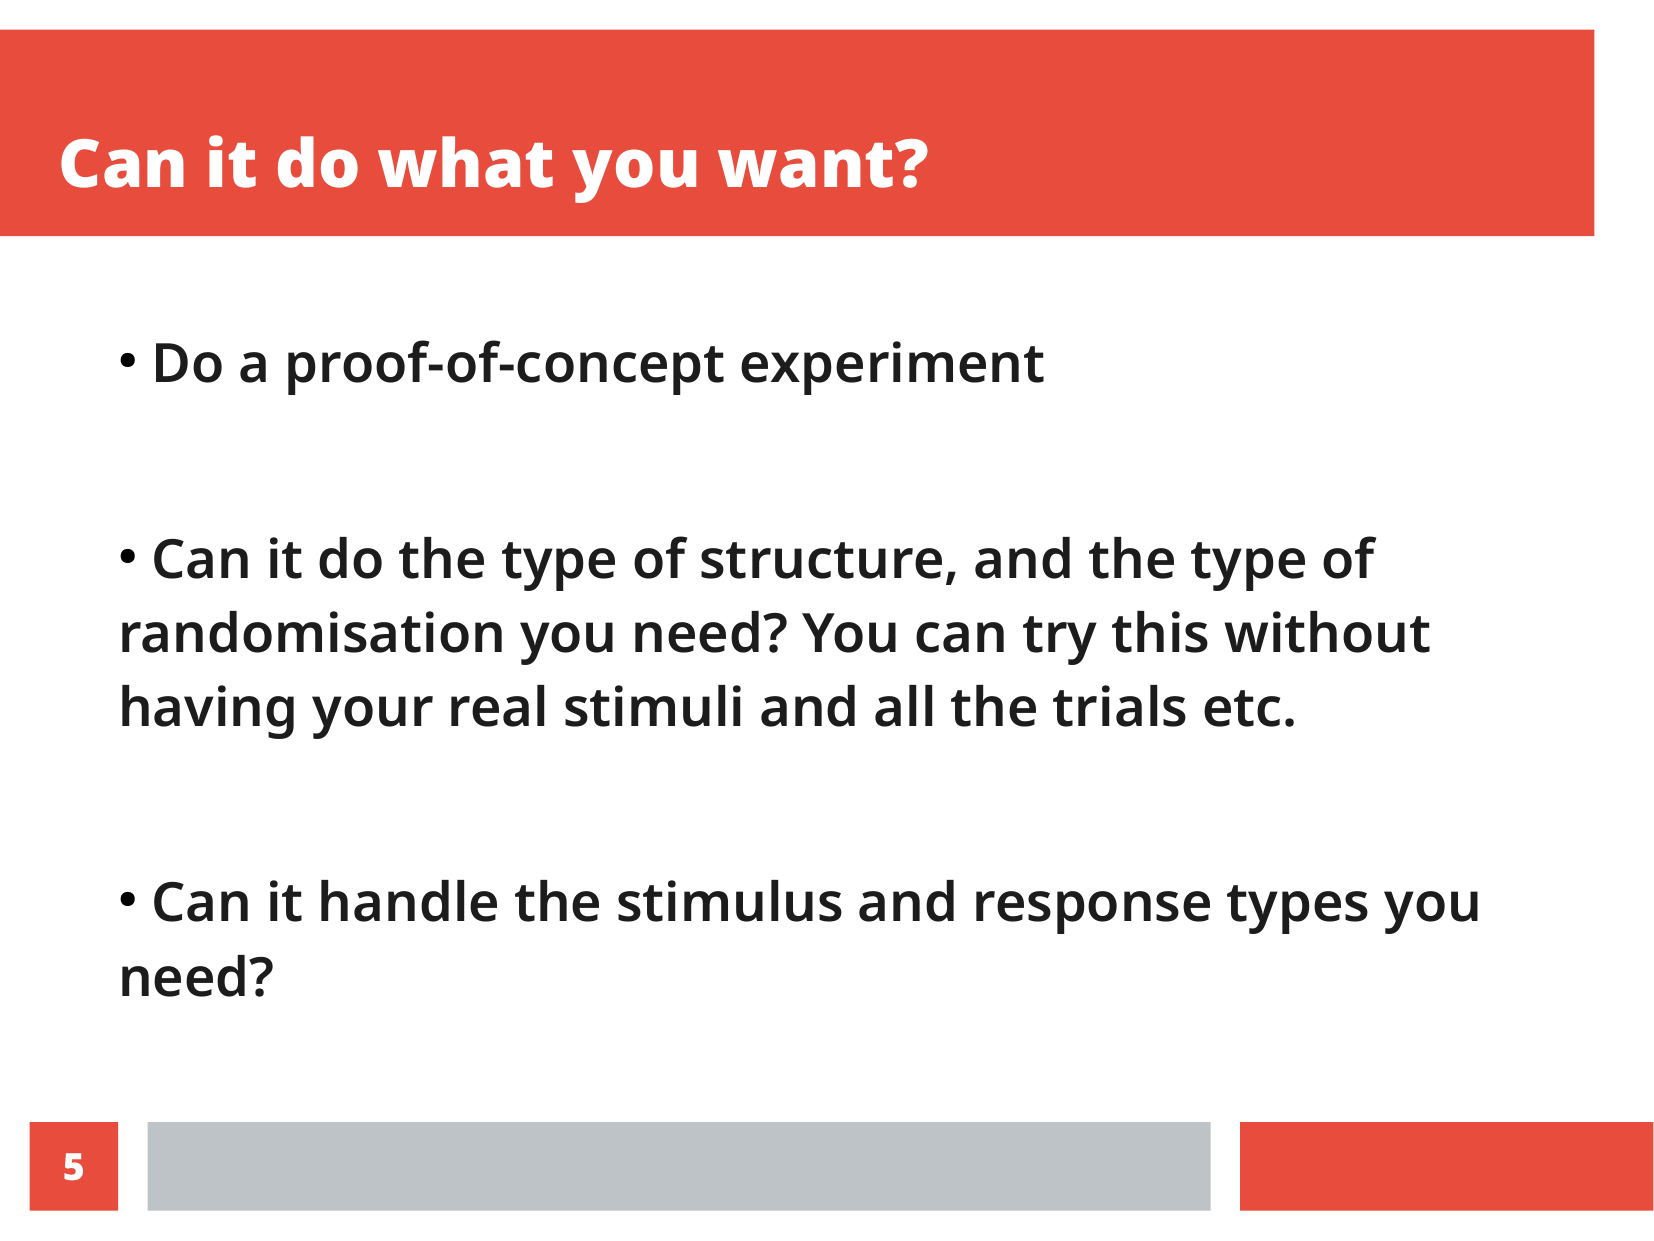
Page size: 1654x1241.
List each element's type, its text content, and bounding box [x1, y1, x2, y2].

list Do a proof-of-concept experiment Can it do the type of structure, and the type of randomisation you need? You can try this without having your real stimuli and all the trials etc. Can it handle the stimulus and response types you need? [59, 324, 1565, 1093]
title Can it do what you want? [59, 59, 1595, 207]
